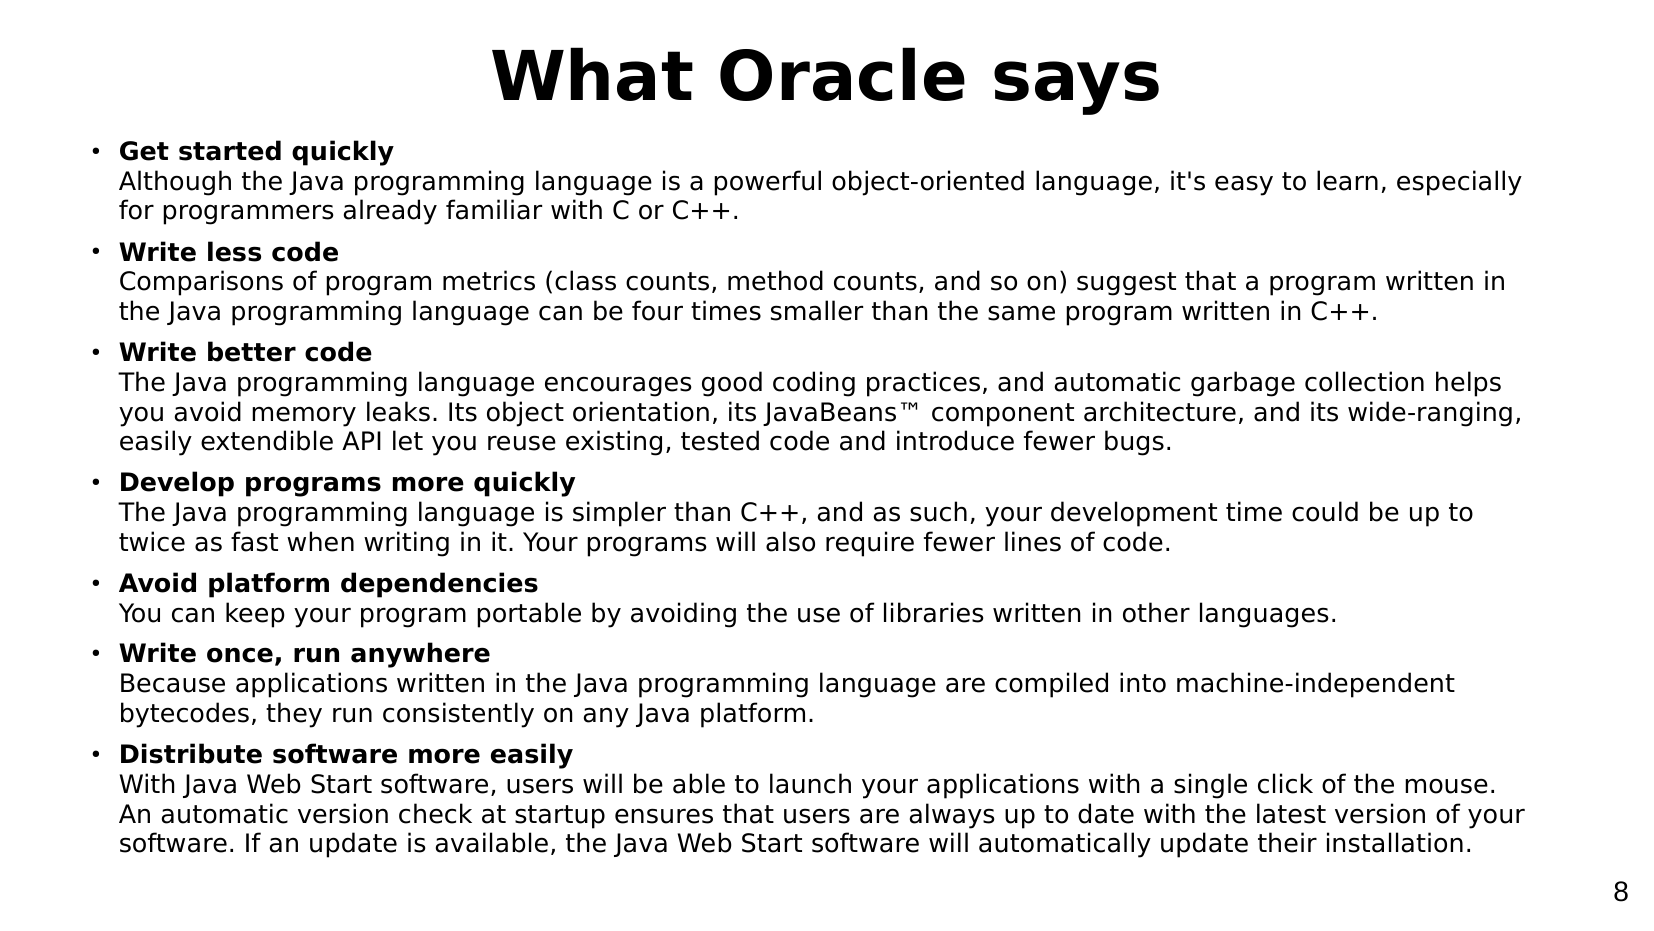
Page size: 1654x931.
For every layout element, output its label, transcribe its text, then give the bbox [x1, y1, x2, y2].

list Get started quickly Although the Java programming language is a powerful object-oriented language, it's easy to learn, especially for programmers already familiar with C or C++. Write less code Comparisons of program metrics (class counts, method counts, and so on) suggest that a program written in the Java programming language can be four times smaller than the same program written in C++. Write better code The Java programming language encourages good coding practices, and automatic garbage collection helps you avoid memory leaks. Its object orientation, its JavaBeans™ component architecture, and its wide-ranging, easily extendible API let you reuse existing, tested code and introduce fewer bugs. Develop programs more quickly The Java programming language is simpler than C++, and as such, your development time could be up to twice as fast when writing in it. Your programs will also require fewer lines of code. Avoid platform dependencies You can keep your program portable by avoiding the use of libraries written in other languages. Write once, run anywhere Because applications written in the Java programming language are compiled into machine-independent bytecodes, they run consistently on any Java platform. Distribute software more easily With Java Web Start software, users will be able to launch your applications with a single click of the mouse. An automatic version check at startup ensures that users are always up to date with the latest version of your software. If an update is available, the Java Web Start software will automatically update their installation. [82, 136, 1538, 889]
title What Oracle says [82, 36, 1571, 118]
